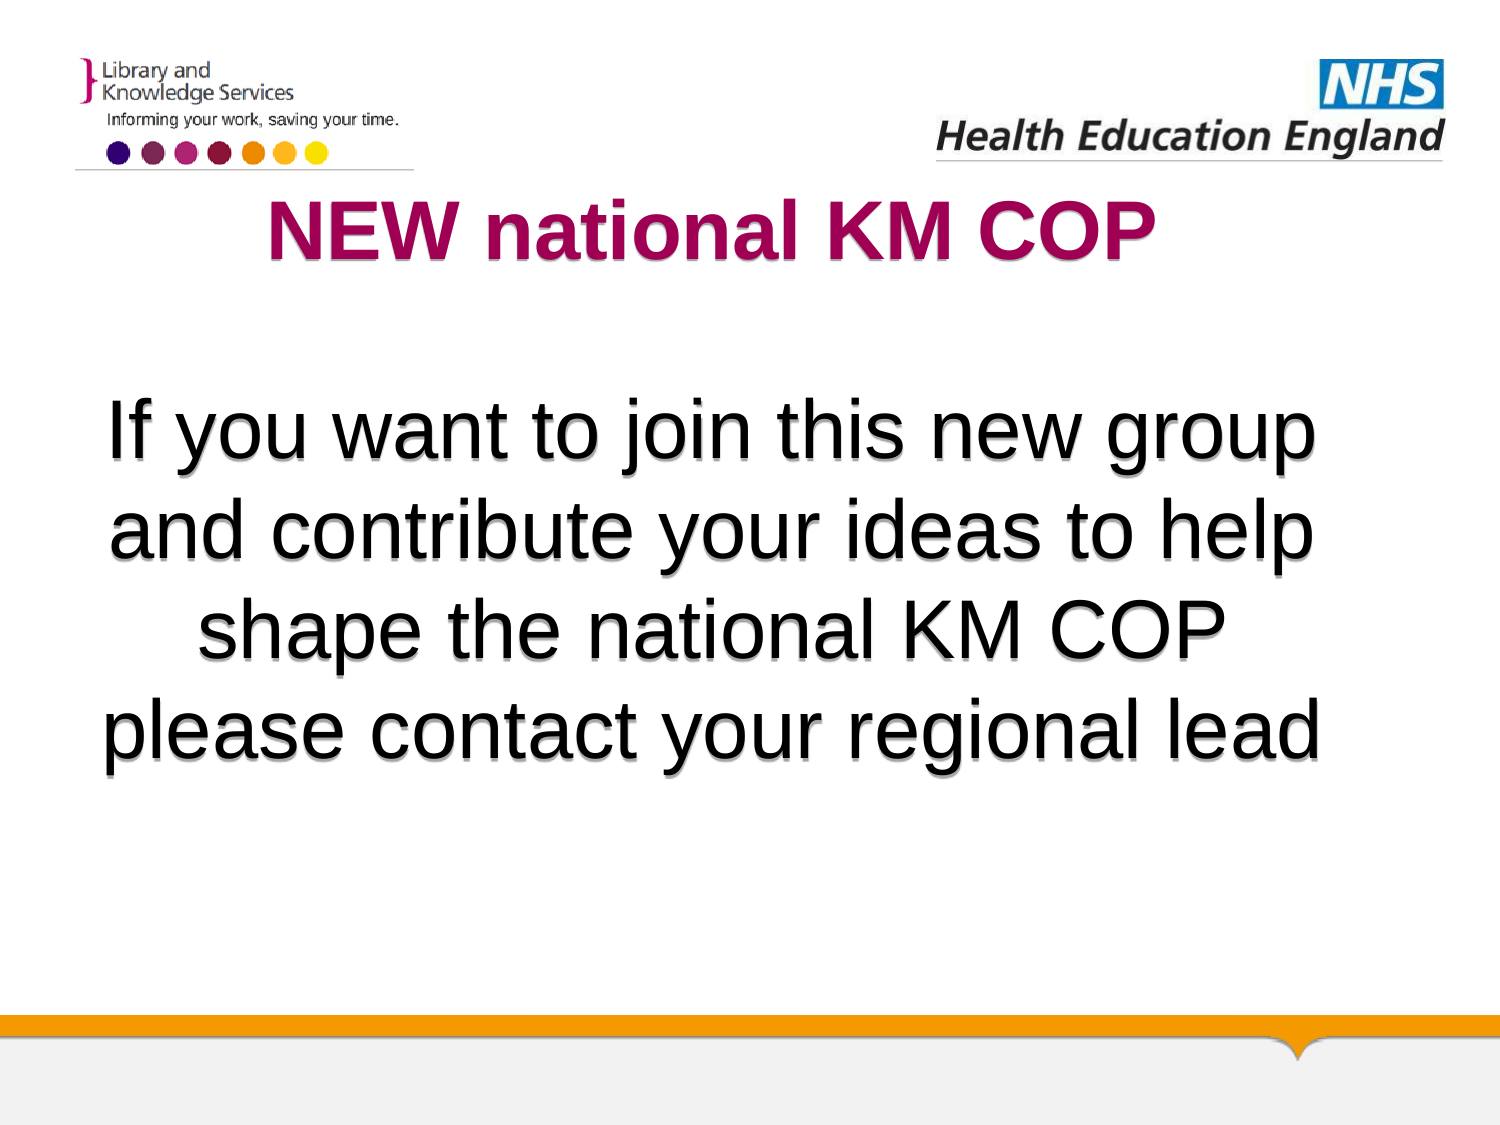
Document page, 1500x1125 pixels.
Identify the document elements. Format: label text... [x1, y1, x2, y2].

picture [75, 54, 416, 169]
title NEW national KM COP If you want to join this new group and contribute your ideas to help shape the national KM COP please contact your regional lead [75, 168, 1351, 280]
